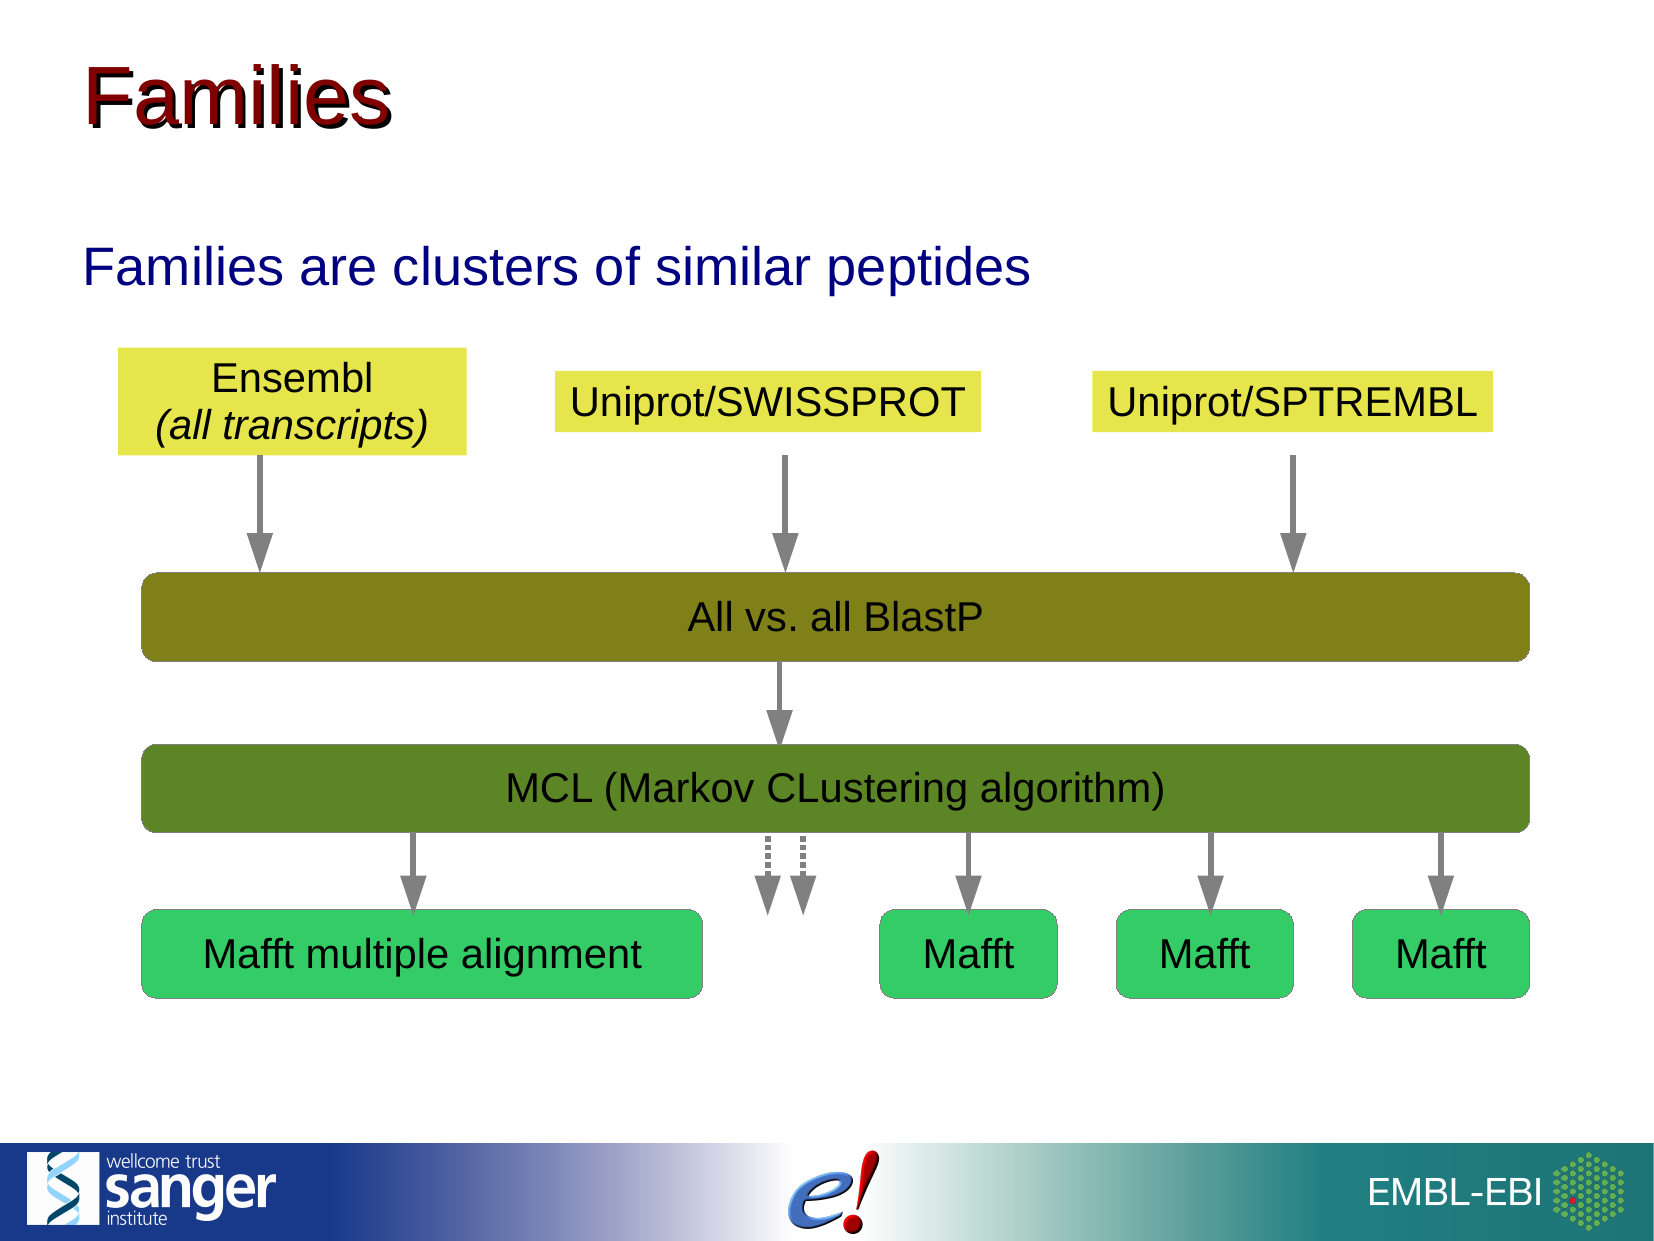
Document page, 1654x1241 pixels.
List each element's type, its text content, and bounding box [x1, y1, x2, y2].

list Families are clusters of similar peptides [82, 236, 1382, 352]
text_box Mafft multiple alignment [141, 909, 703, 999]
title Families [82, 49, 1571, 257]
text_box Ensembl (all transcripts) [118, 347, 467, 456]
text_box MCL (Markov CLustering algorithm) [141, 744, 1530, 833]
picture [0, 1143, 1654, 1241]
text_box Mafft [1352, 909, 1530, 999]
text_box Uniprot/SWISSPROT [555, 370, 982, 433]
text_box All vs. all BlastP [141, 572, 1530, 662]
text_box Uniprot/SPTREMBL [1092, 370, 1494, 433]
text_box Mafft [879, 909, 1058, 999]
text_box Mafft [1116, 909, 1294, 999]
